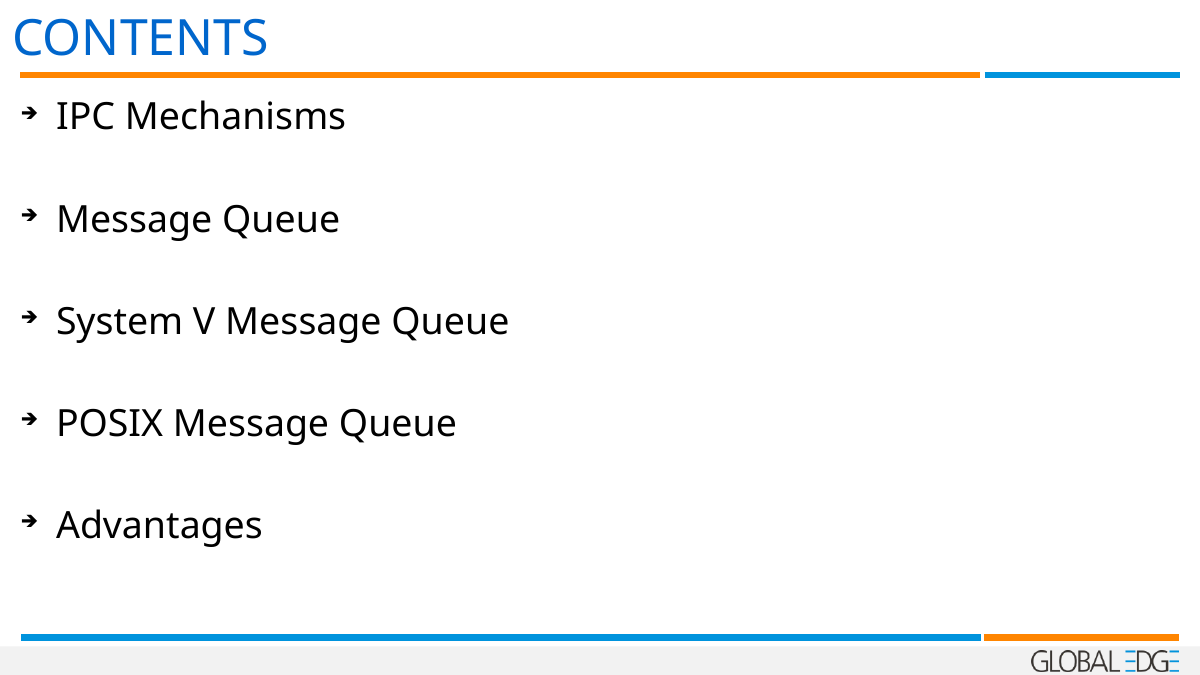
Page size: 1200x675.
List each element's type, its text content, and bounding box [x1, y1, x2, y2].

picture [1031, 650, 1179, 672]
text_box IPC Mechanisms Message Queue System V Message Queue POSIX Message Queue Advantages [5, 82, 957, 494]
title CONTENTS [12, 6, 1088, 66]
